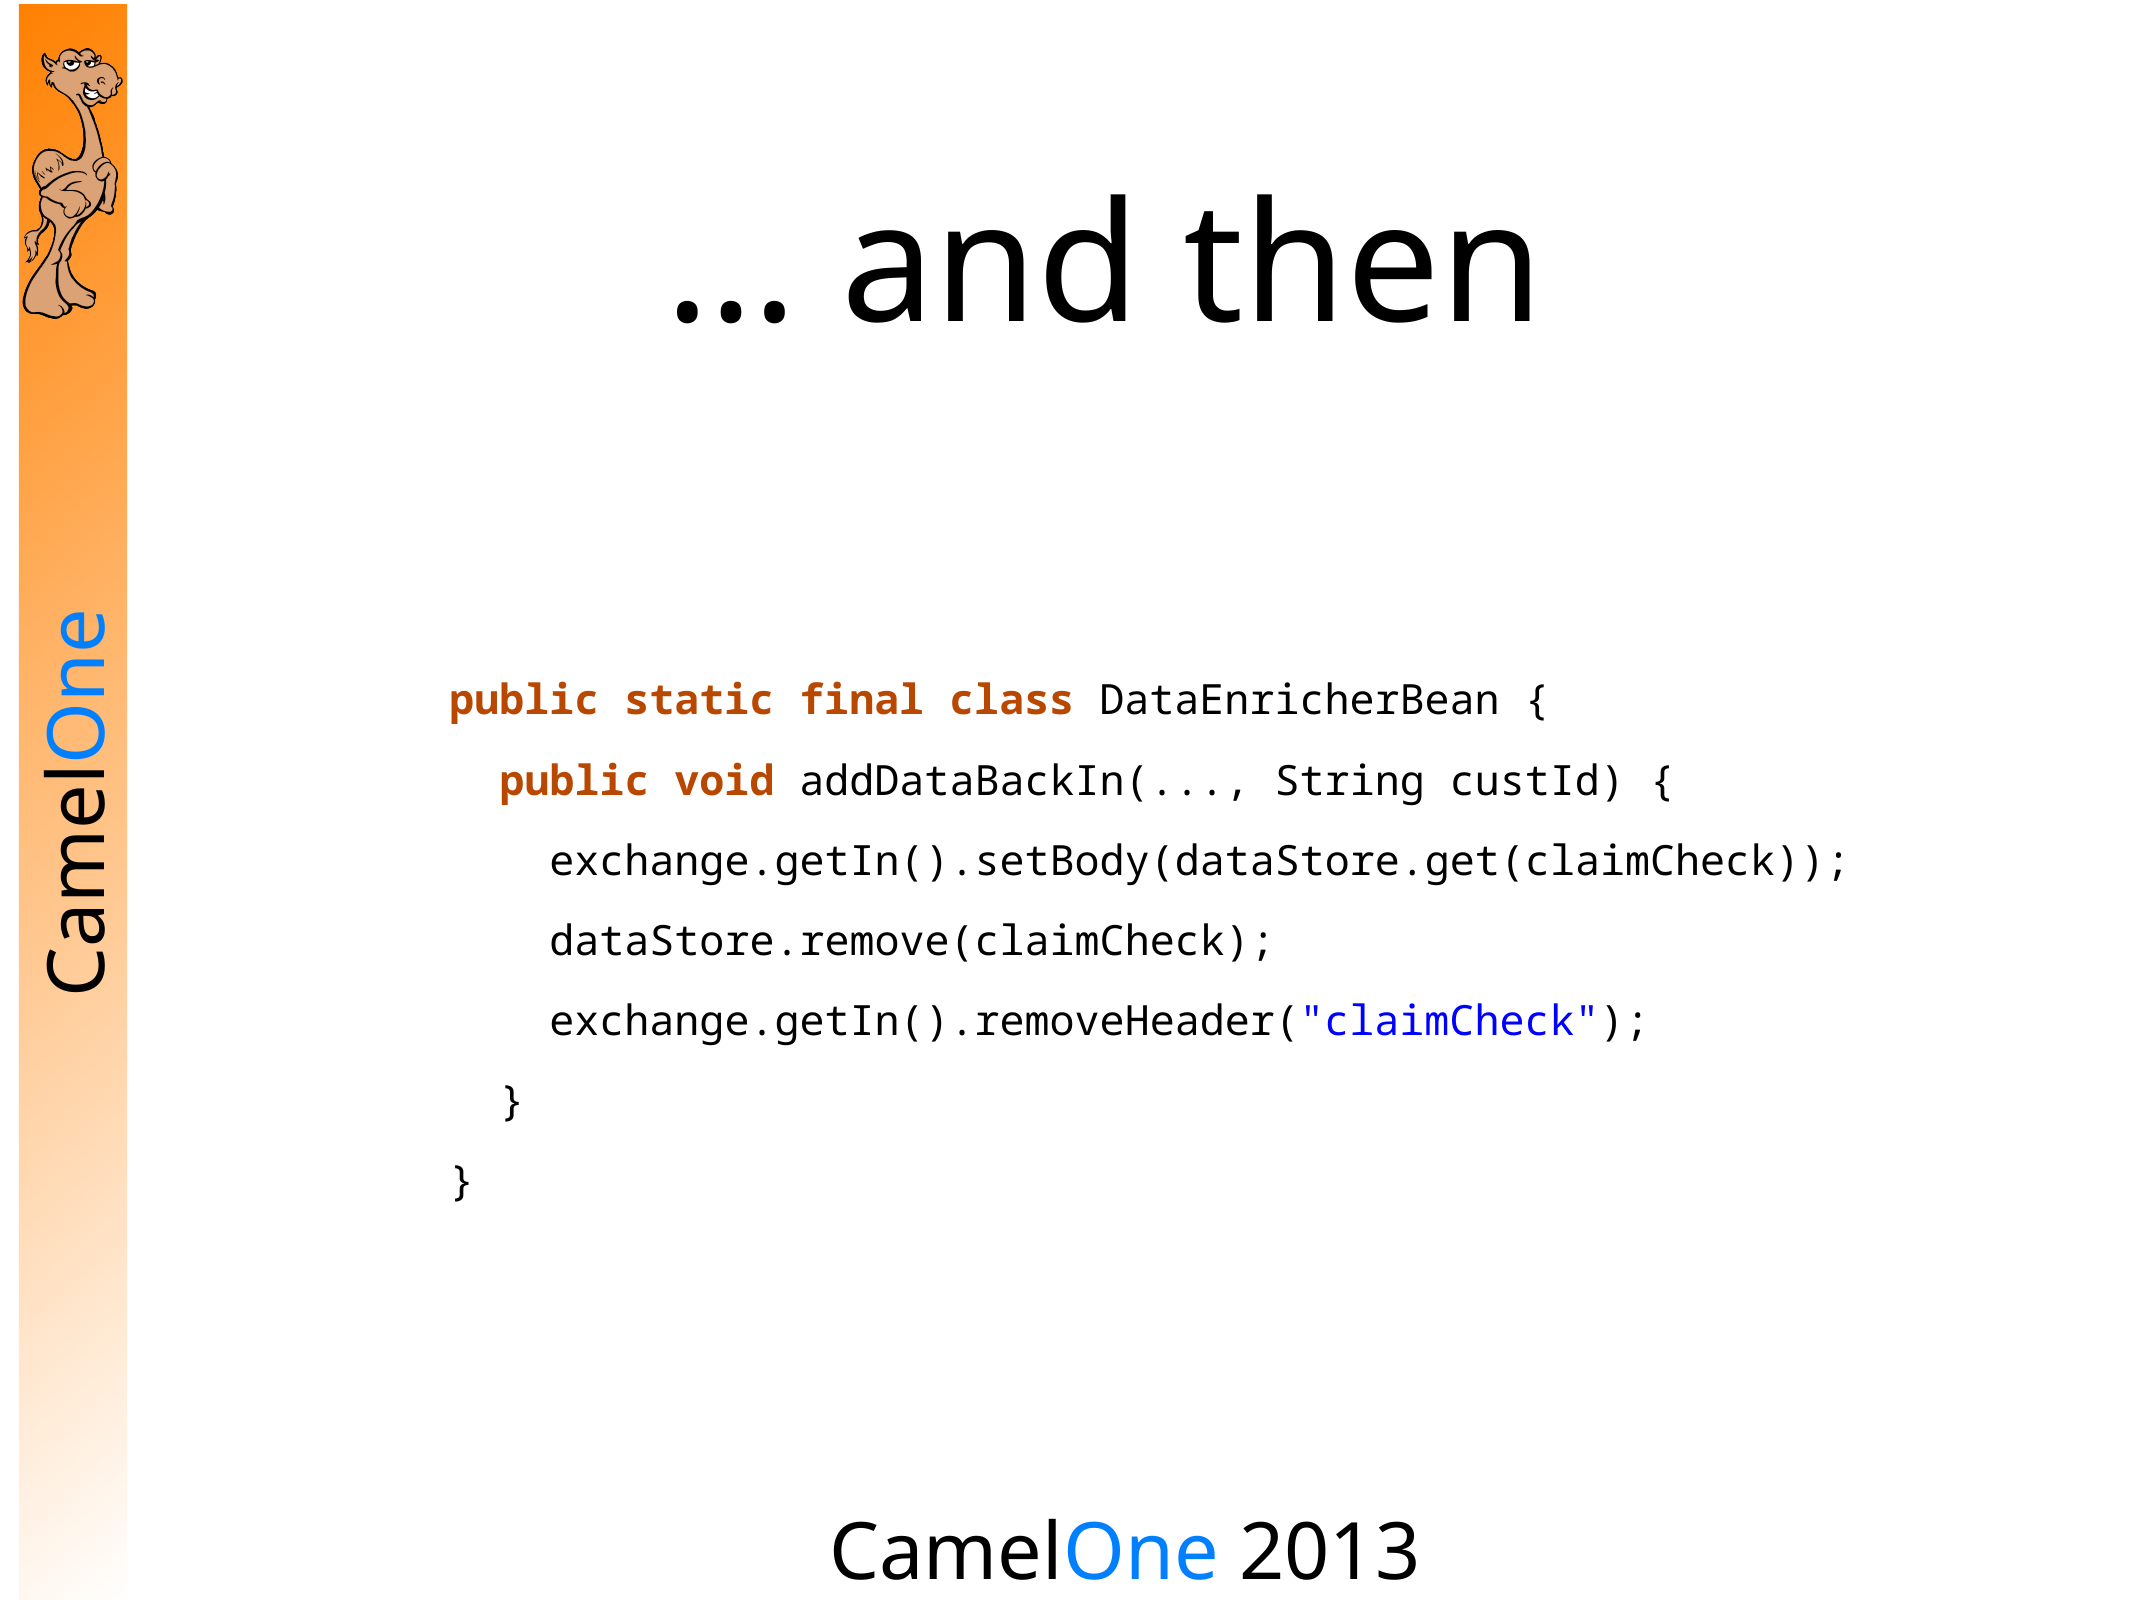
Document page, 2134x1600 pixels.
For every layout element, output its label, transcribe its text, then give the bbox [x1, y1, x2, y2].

title … and then [228, 146, 1981, 364]
title Q&A [18, 339, 128, 433]
picture [22, 48, 123, 319]
list public static final class DataEnricherBean { public void addDataBackIn(..., String custId) { exchange.getIn().setBody(dataStore.get(claimCheck)); dataStore.remove(claimCheck); exchange.getIn().removeHeader("claimCheck"); } } [441, 425, 1961, 1499]
